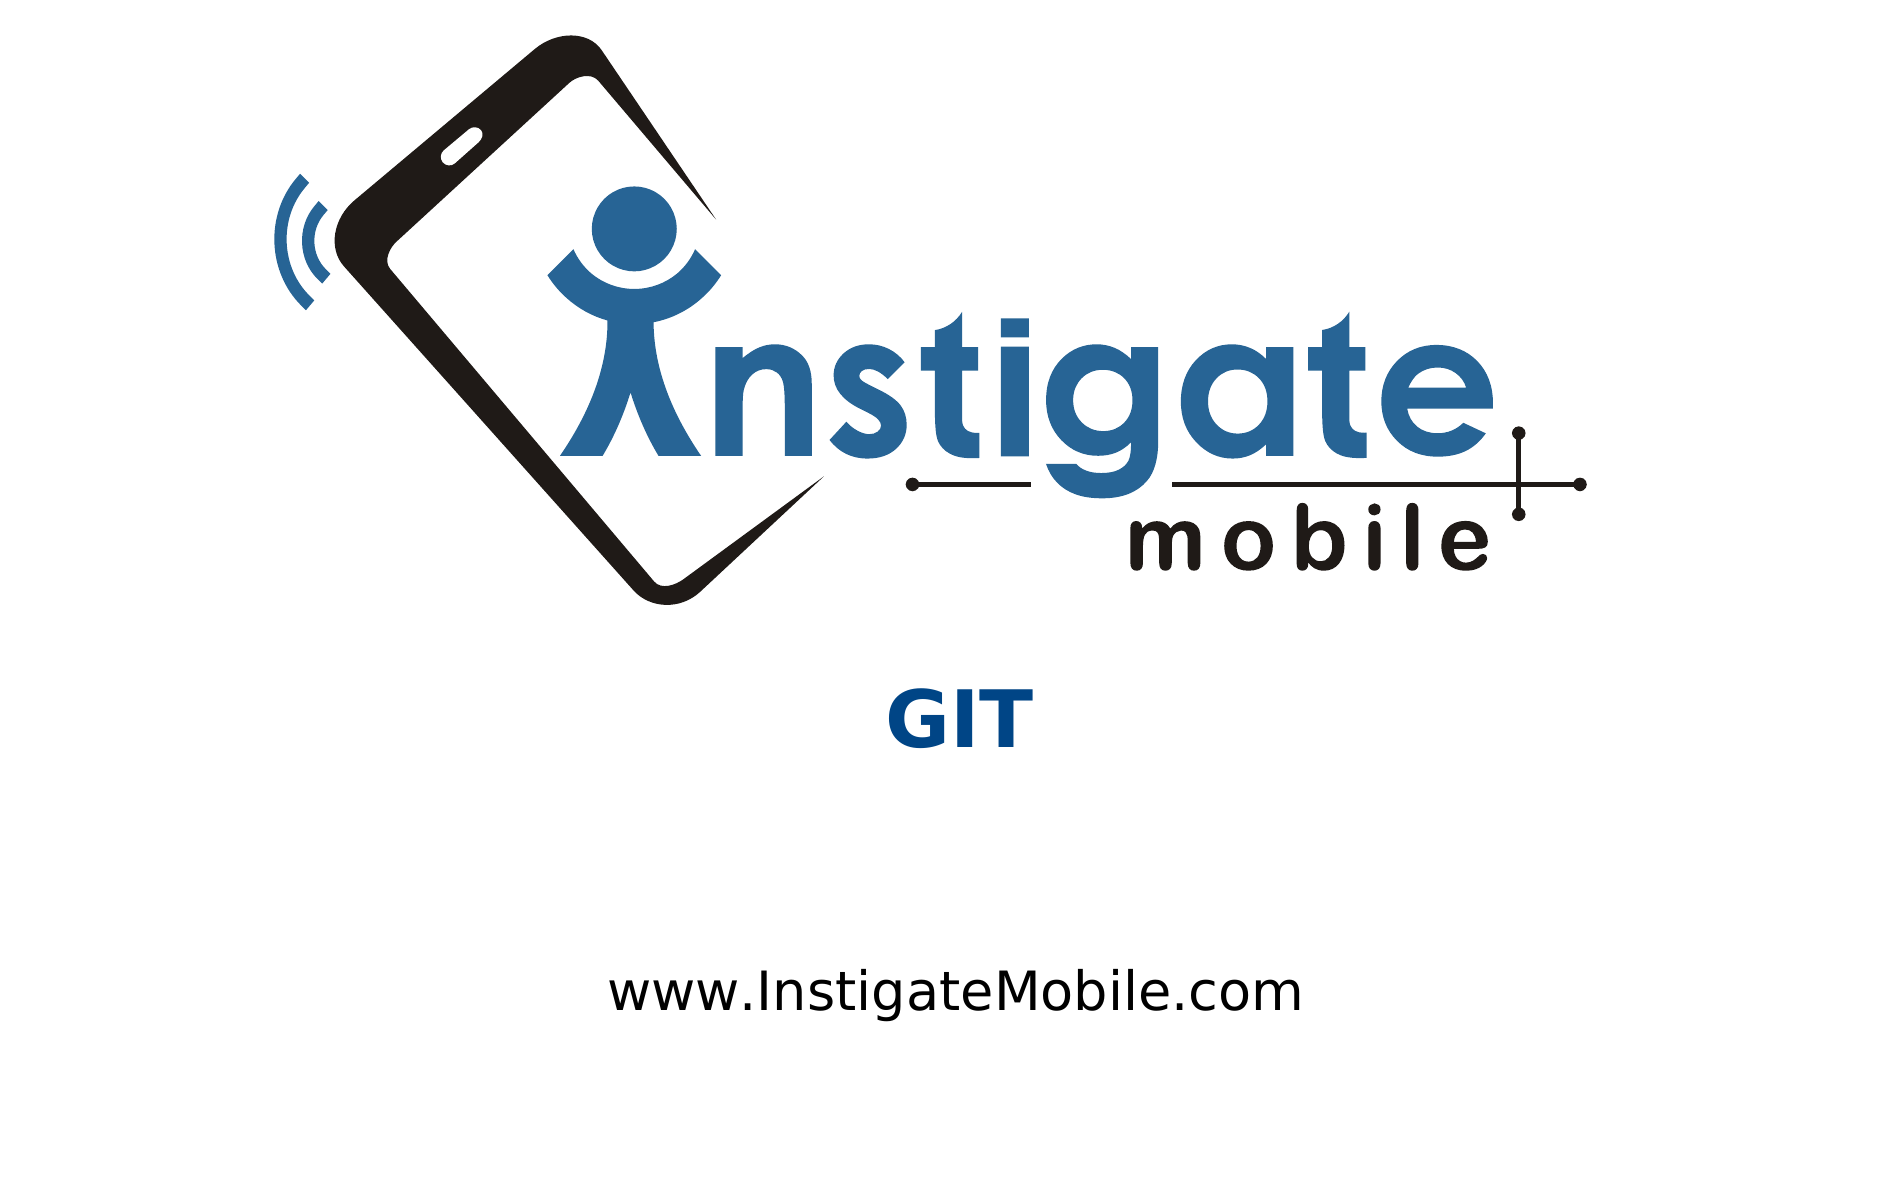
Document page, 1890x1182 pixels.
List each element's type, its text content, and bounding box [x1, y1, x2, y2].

subtitle www.InstigateMobile.com [487, 862, 1426, 1126]
title GIT [156, 637, 1763, 822]
